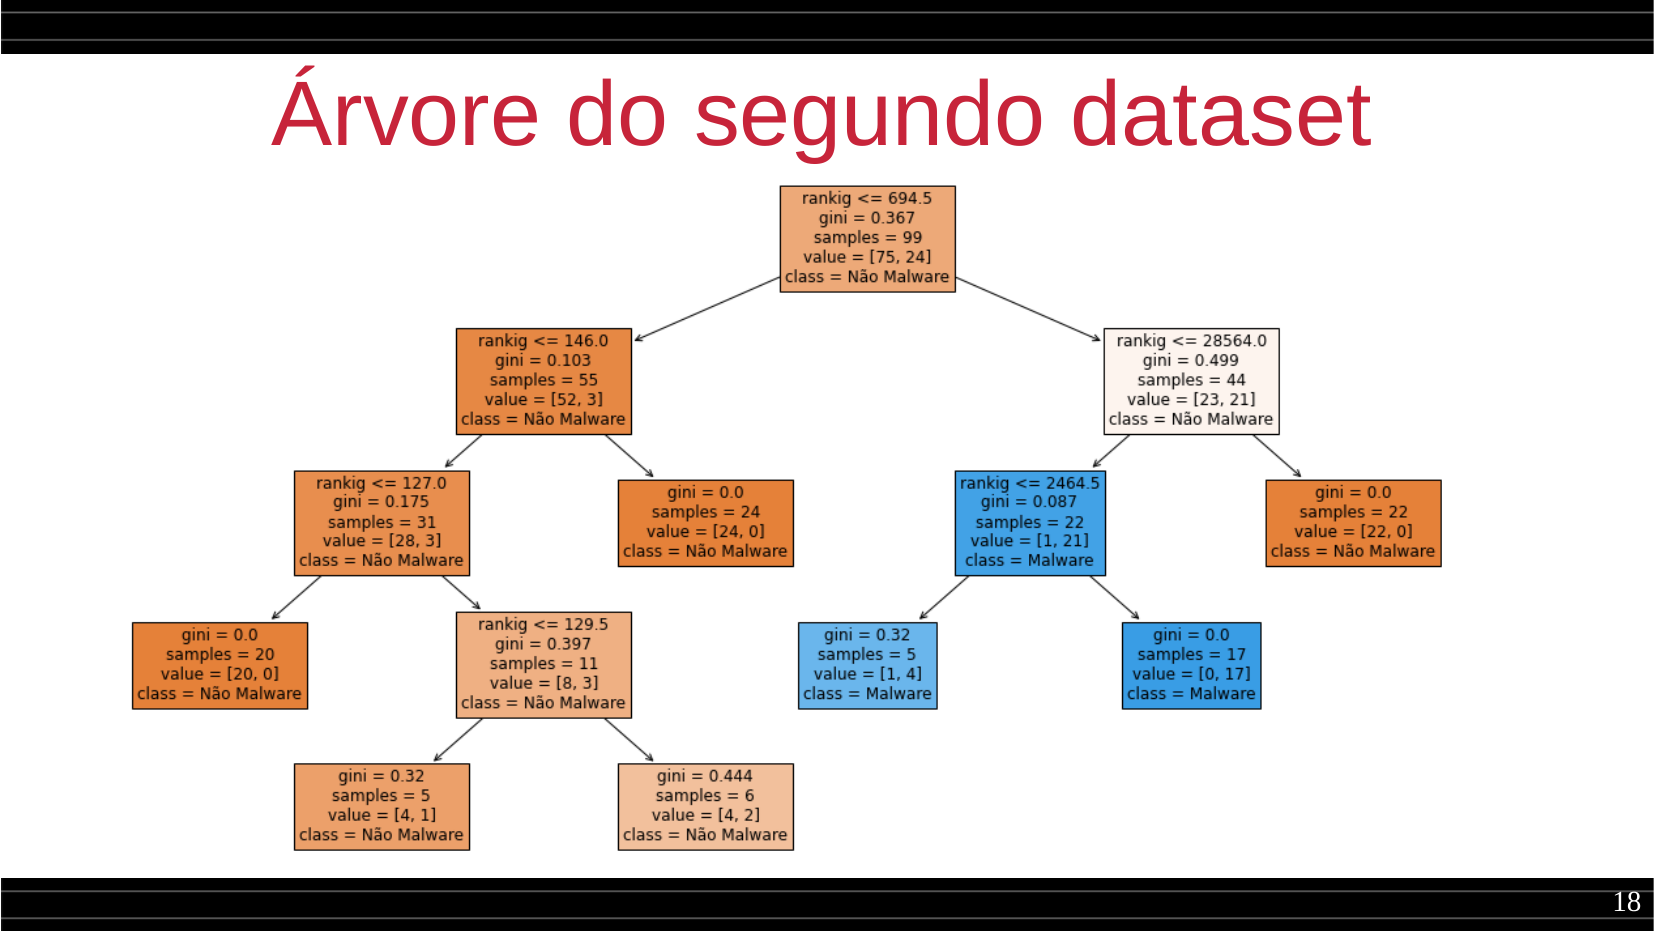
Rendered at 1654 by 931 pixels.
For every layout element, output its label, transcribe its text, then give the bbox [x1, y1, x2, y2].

picture [106, 177, 1489, 874]
title Árvore do segundo dataset [78, 36, 1567, 192]
picture [1, 0, 1654, 54]
picture [1, 878, 1654, 931]
